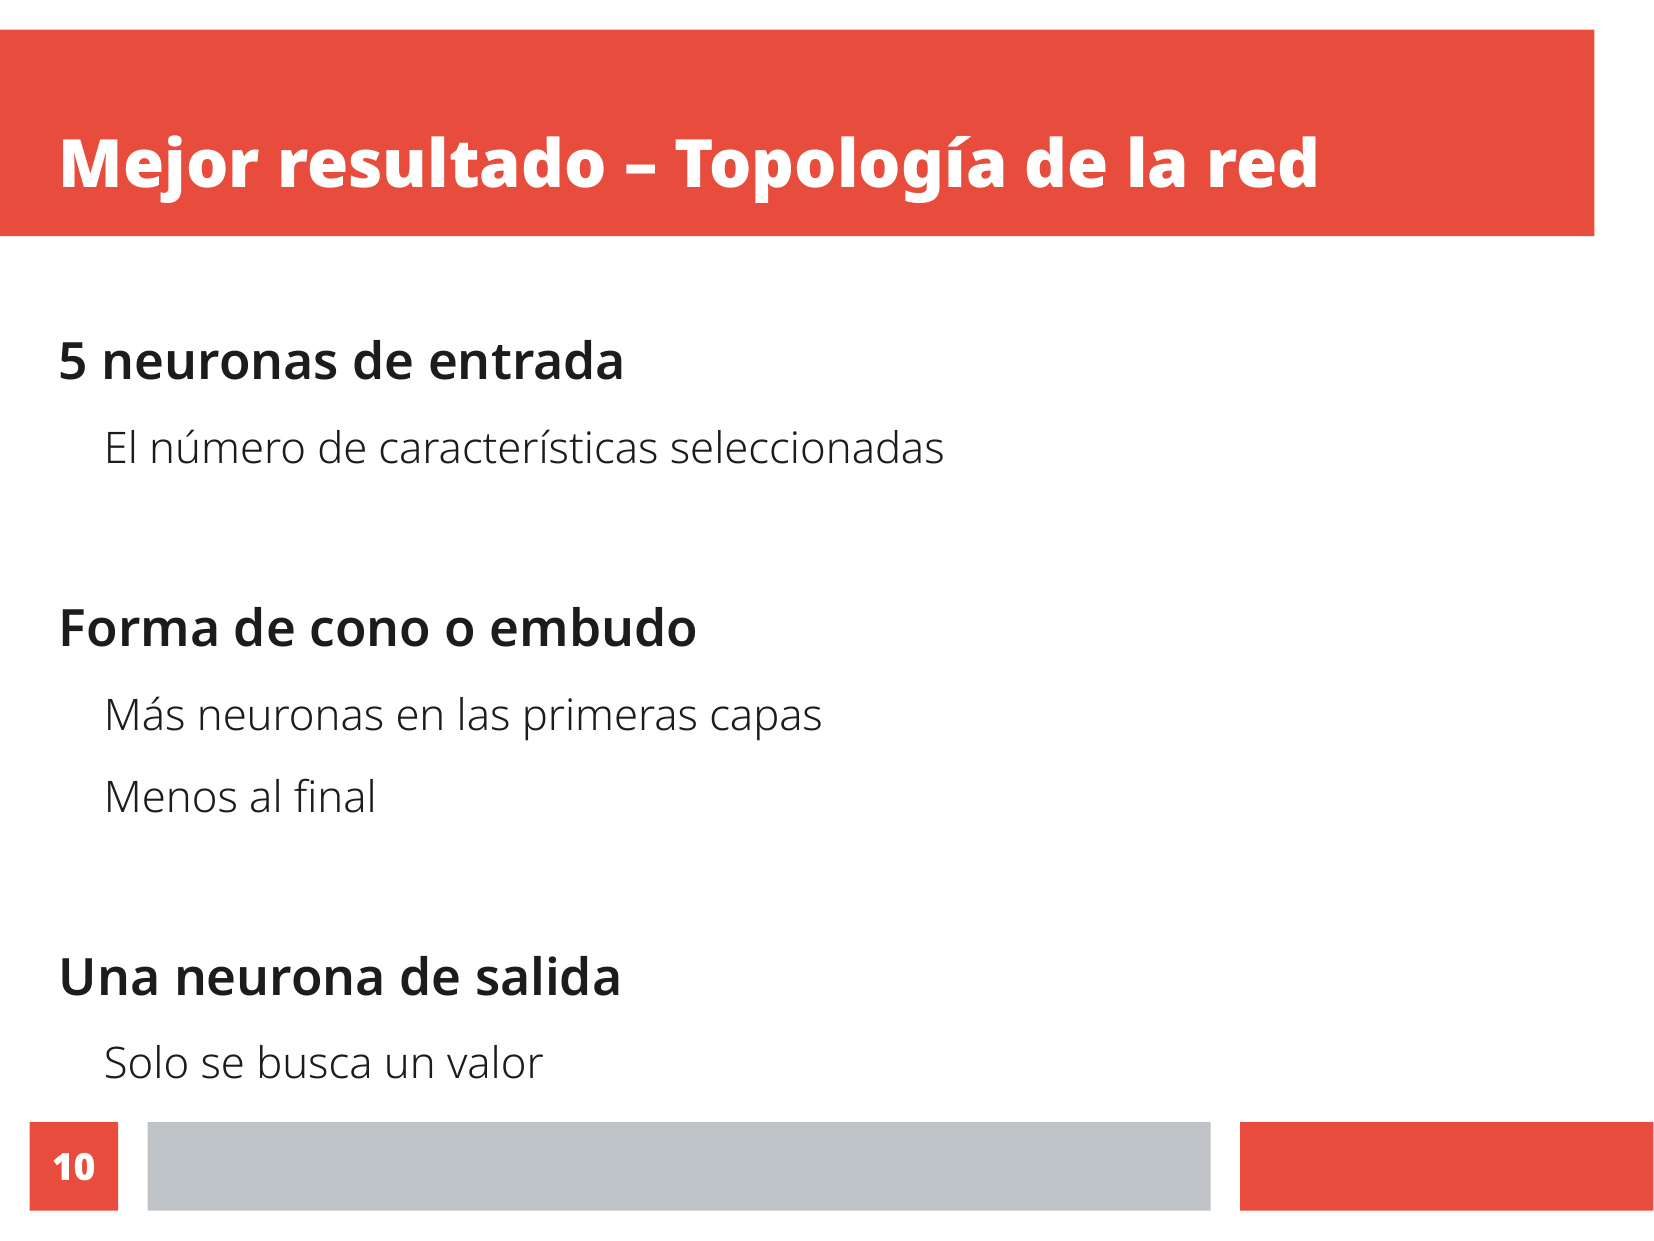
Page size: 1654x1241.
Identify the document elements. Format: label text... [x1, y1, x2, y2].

title Mejor resultado – Topología de la red [59, 59, 1595, 207]
list 5 neuronas de entrada El número de características seleccionadas Forma de cono o embudo Más neuronas en las primeras capas Menos al final Una neurona de salida Solo se busca un valor [59, 324, 1565, 1093]
